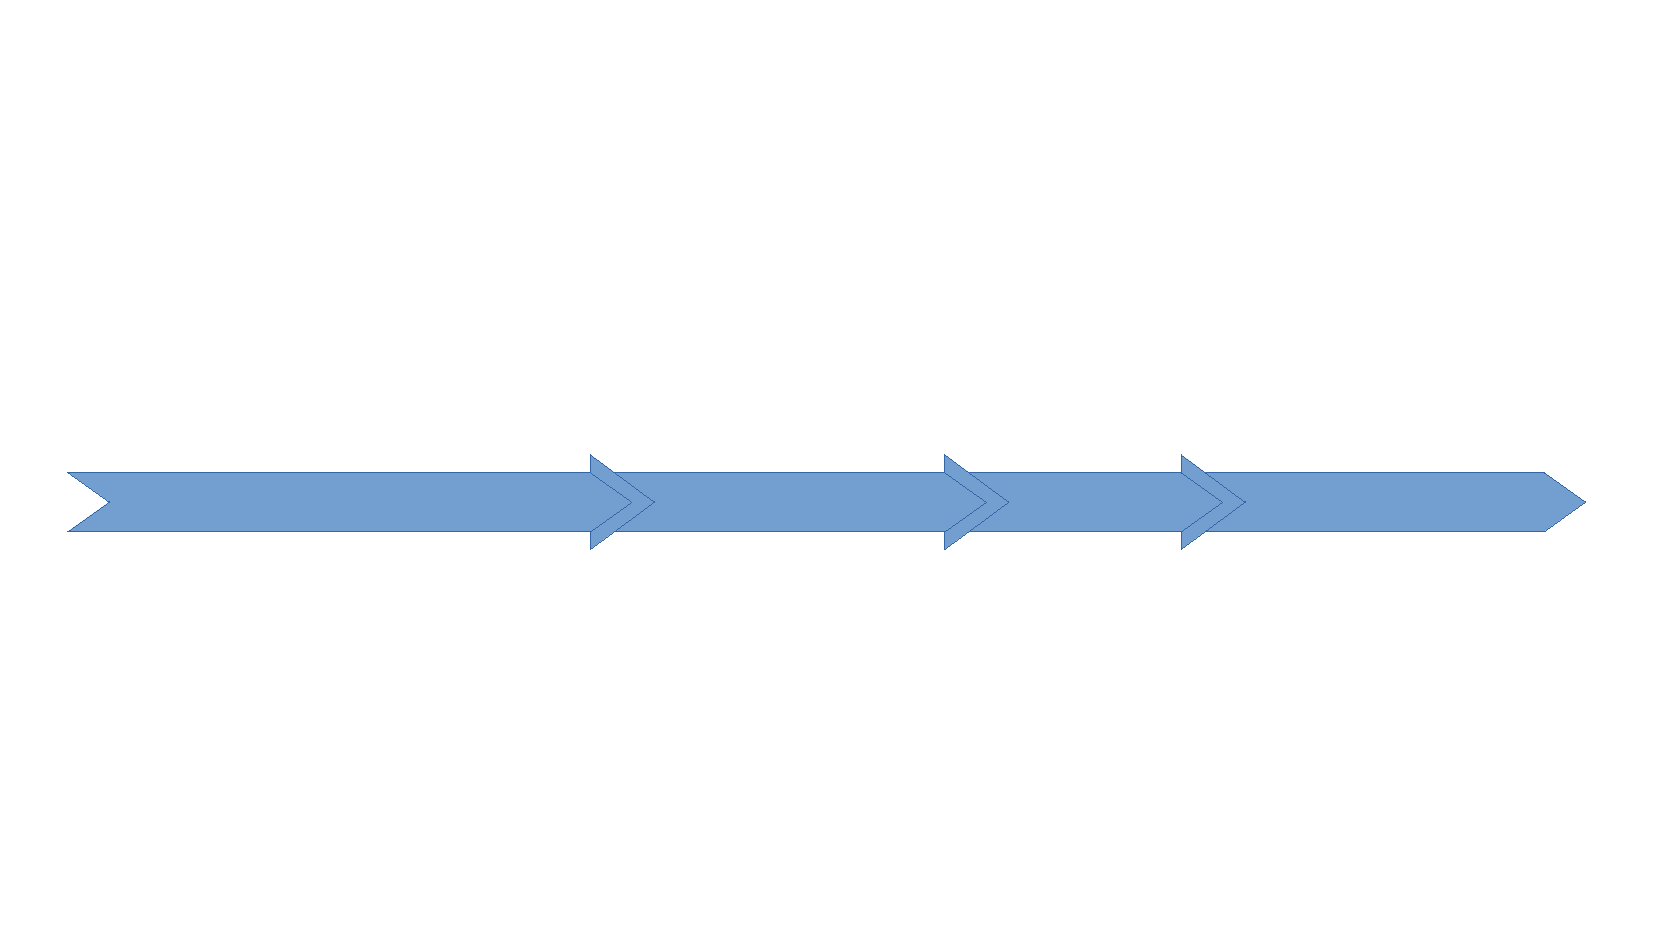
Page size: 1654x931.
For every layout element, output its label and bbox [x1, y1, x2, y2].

text_box [67, 454, 1586, 550]
